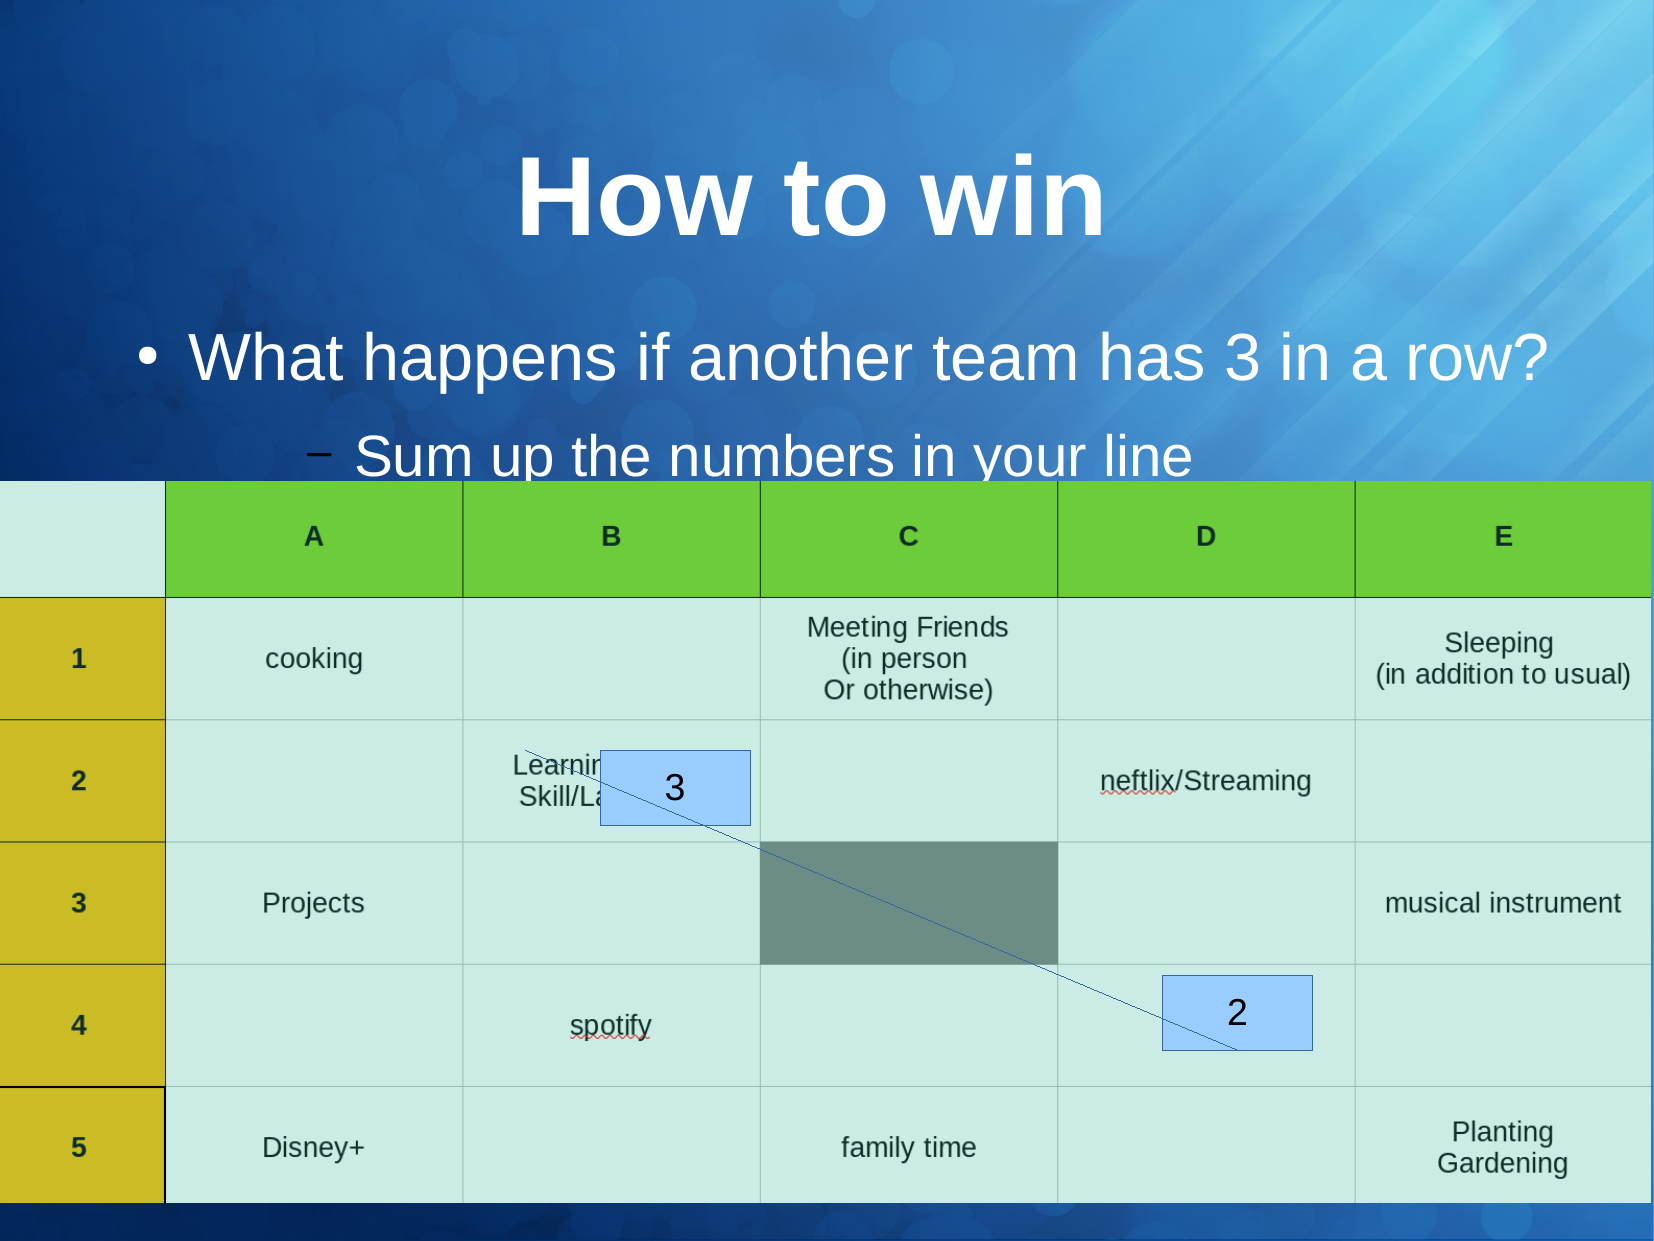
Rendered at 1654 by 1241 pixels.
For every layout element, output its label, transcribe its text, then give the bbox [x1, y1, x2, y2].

list What happens if another team has 3 in a row? Sum up the numbers in your line [118, 319, 1571, 481]
picture [0, 0, 1654, 1241]
text_box 2 [1162, 975, 1313, 1051]
text_box 3 [600, 750, 751, 826]
title How to win [118, 112, 1506, 281]
